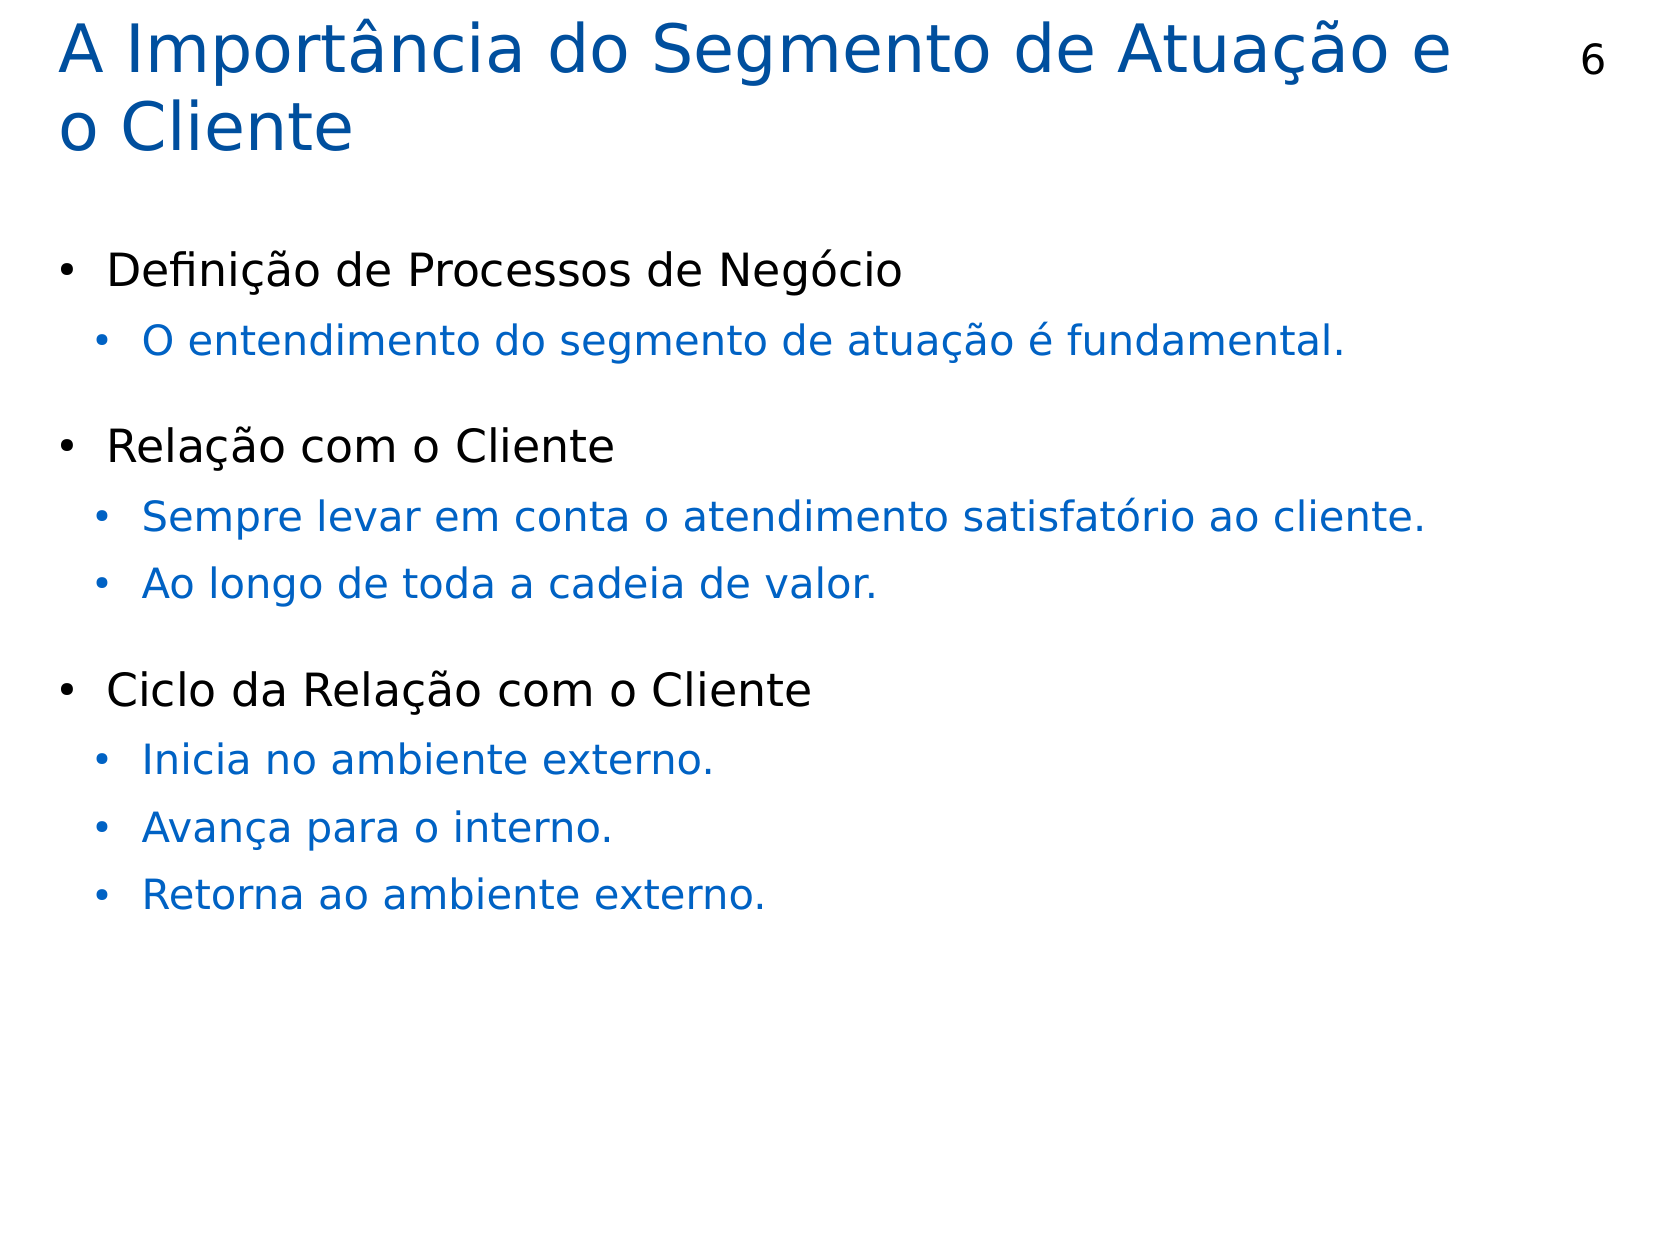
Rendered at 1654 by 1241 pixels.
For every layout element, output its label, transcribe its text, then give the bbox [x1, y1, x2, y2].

list Definição de Processos de Negócio O entendimento do segmento de atuação é fundamental. Relação com o Cliente Sempre levar em conta o atendimento satisfatório ao cliente. Ao longo de toda a cadeia de valor. Ciclo da Relação com o Cliente Inicia no ambiente externo. Avança para o interno. Retorna ao ambiente externo. [59, 236, 1595, 1211]
title A Importância do Segmento de Atuação e o Cliente [59, 10, 1506, 167]
